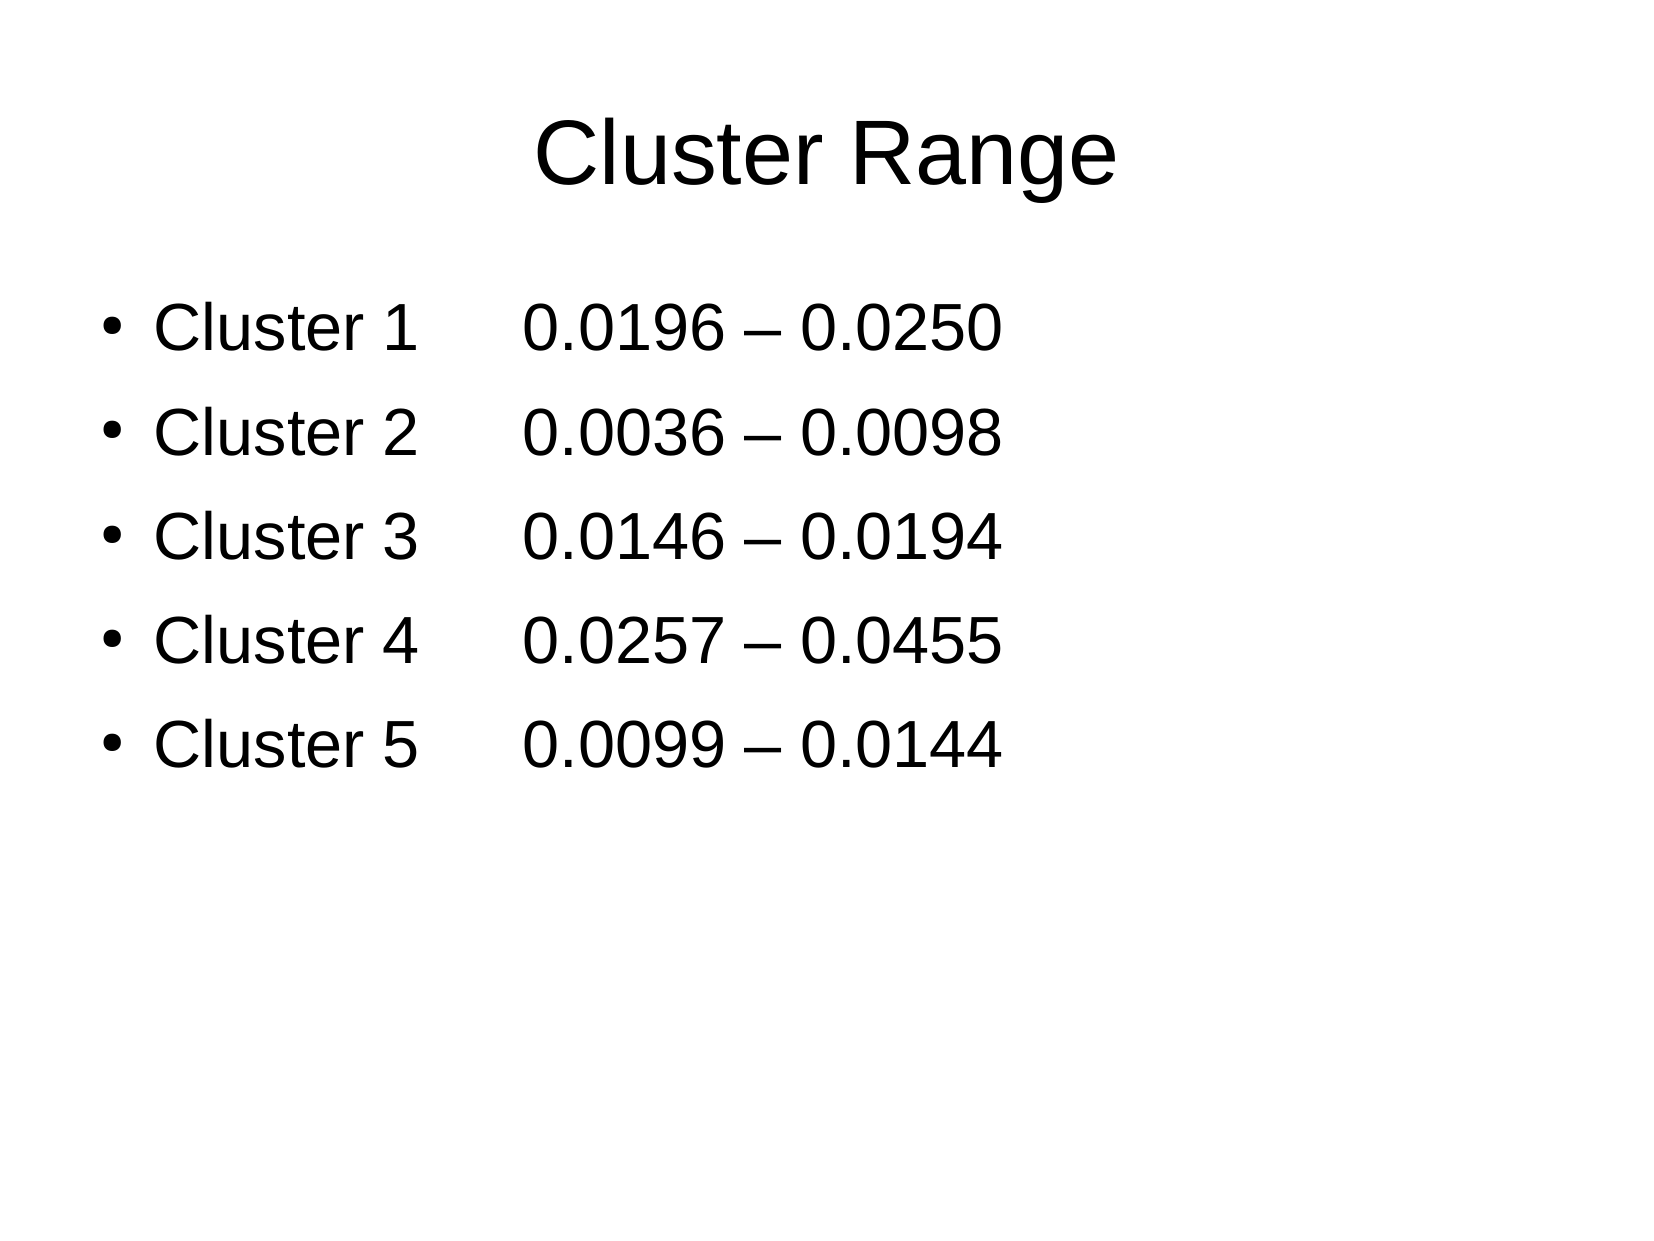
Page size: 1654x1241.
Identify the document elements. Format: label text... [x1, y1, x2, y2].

list Cluster 1 0.0196 – 0.0250 Cluster 2 0.0036 – 0.0098 Cluster 3 0.0146 – 0.0194 Cluster 4 0.0257 – 0.0455 Cluster 5 0.0099 – 0.0144 [82, 290, 1571, 1010]
title Cluster Range [82, 49, 1571, 257]
